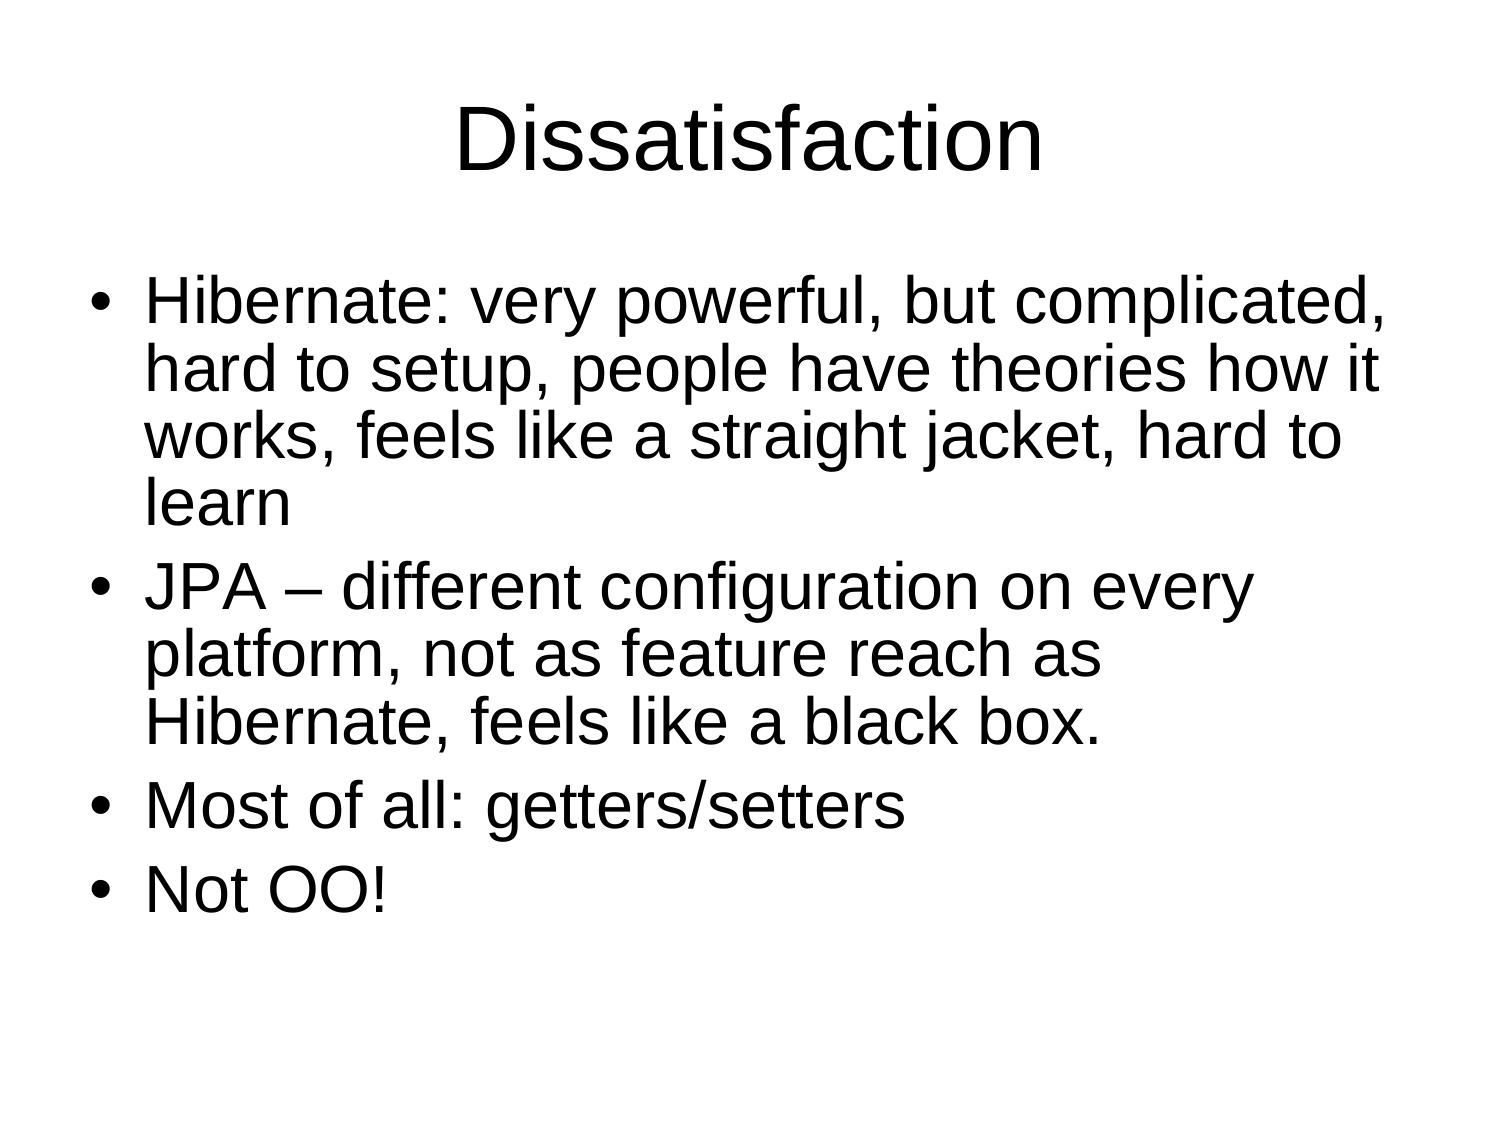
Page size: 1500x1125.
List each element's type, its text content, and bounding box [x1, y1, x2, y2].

list Hibernate: very powerful, but complicated, hard to setup, people have theories how it works, feels like a straight jacket, hard to learn JPA – different configuration on every platform, not as feature reach as Hibernate, feels like a black box. Most of all: getters/setters Not OO! [75, 262, 1426, 1005]
title Dissatisfaction [75, 45, 1426, 233]
